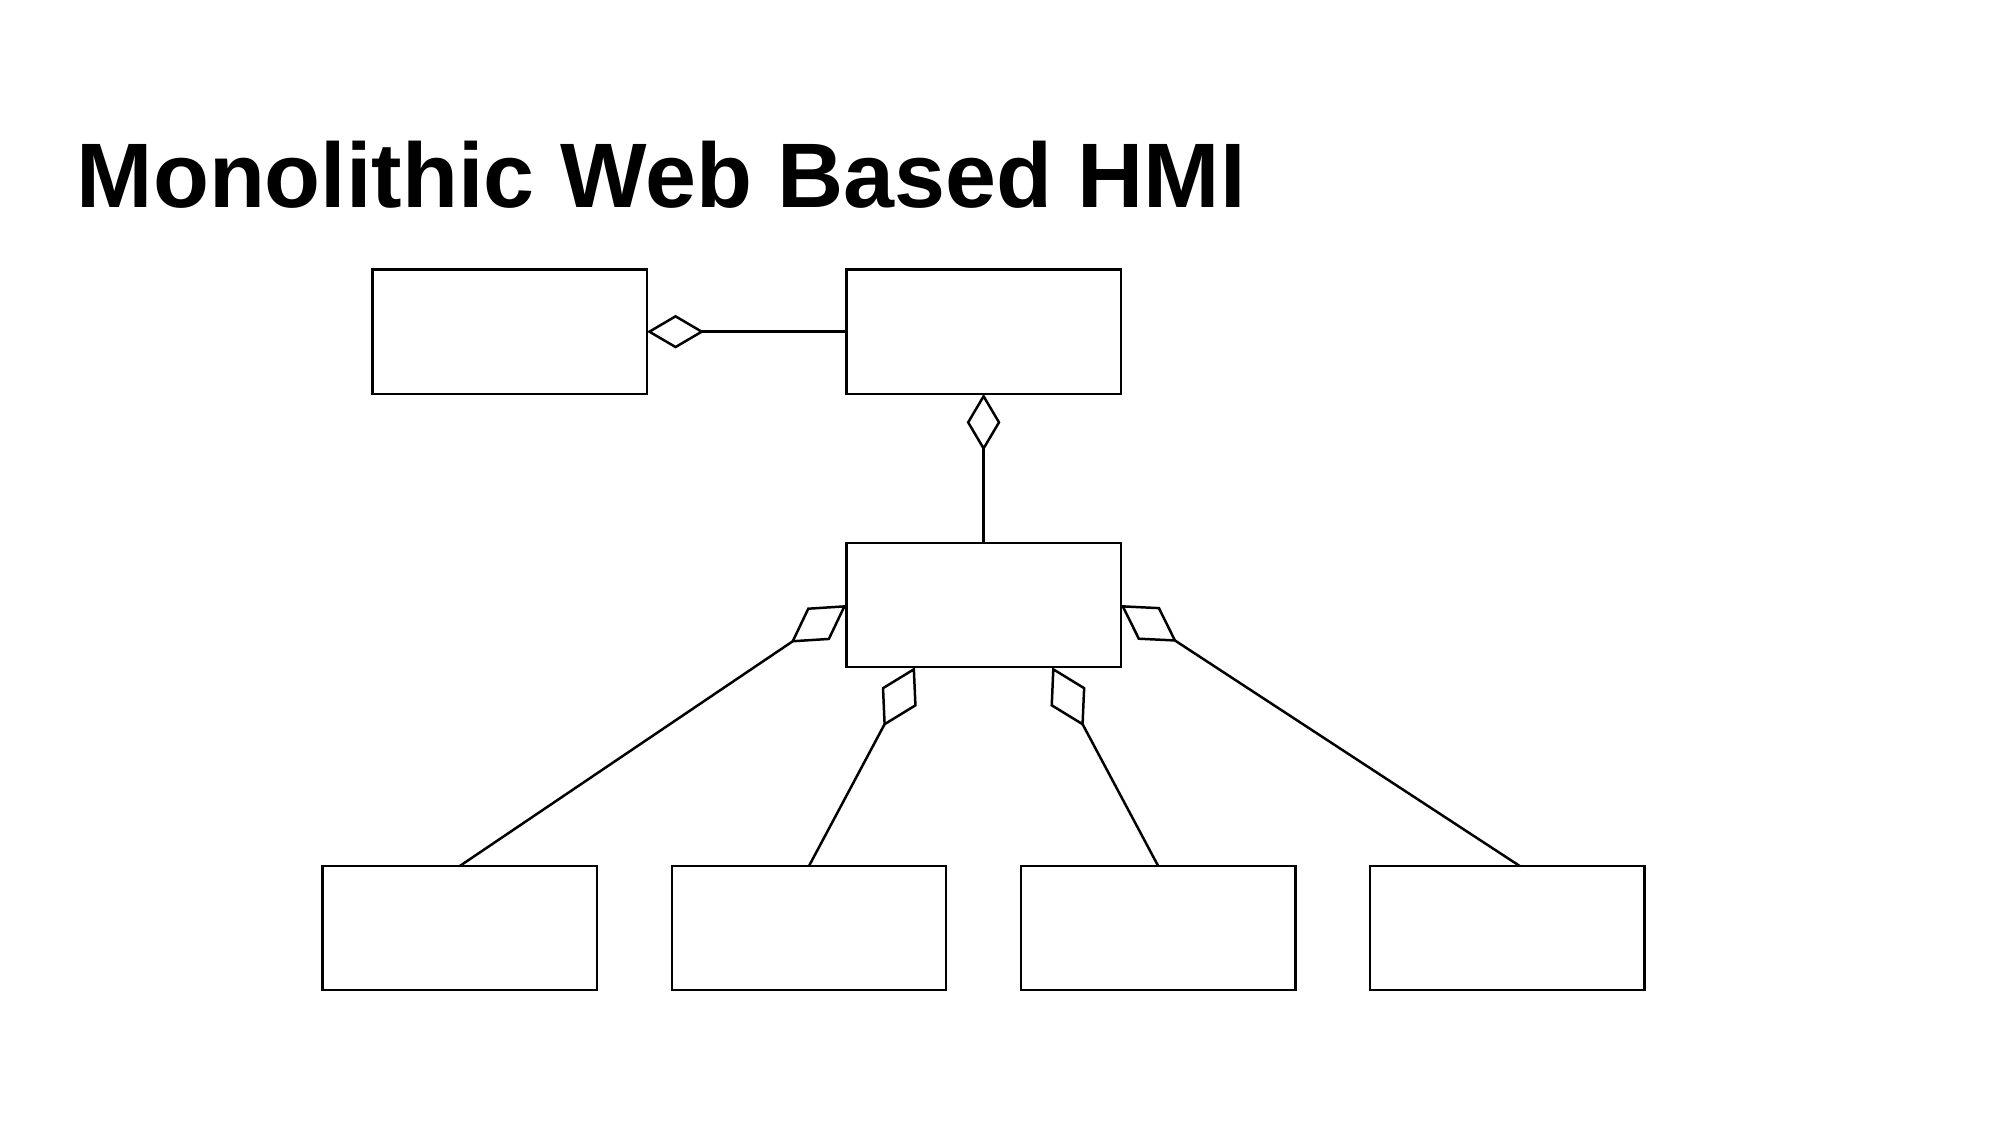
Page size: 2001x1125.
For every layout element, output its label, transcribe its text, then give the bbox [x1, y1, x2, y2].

title Monolithic Web Based HMI [76, 102, 1905, 250]
picture [318, 265, 1649, 996]
